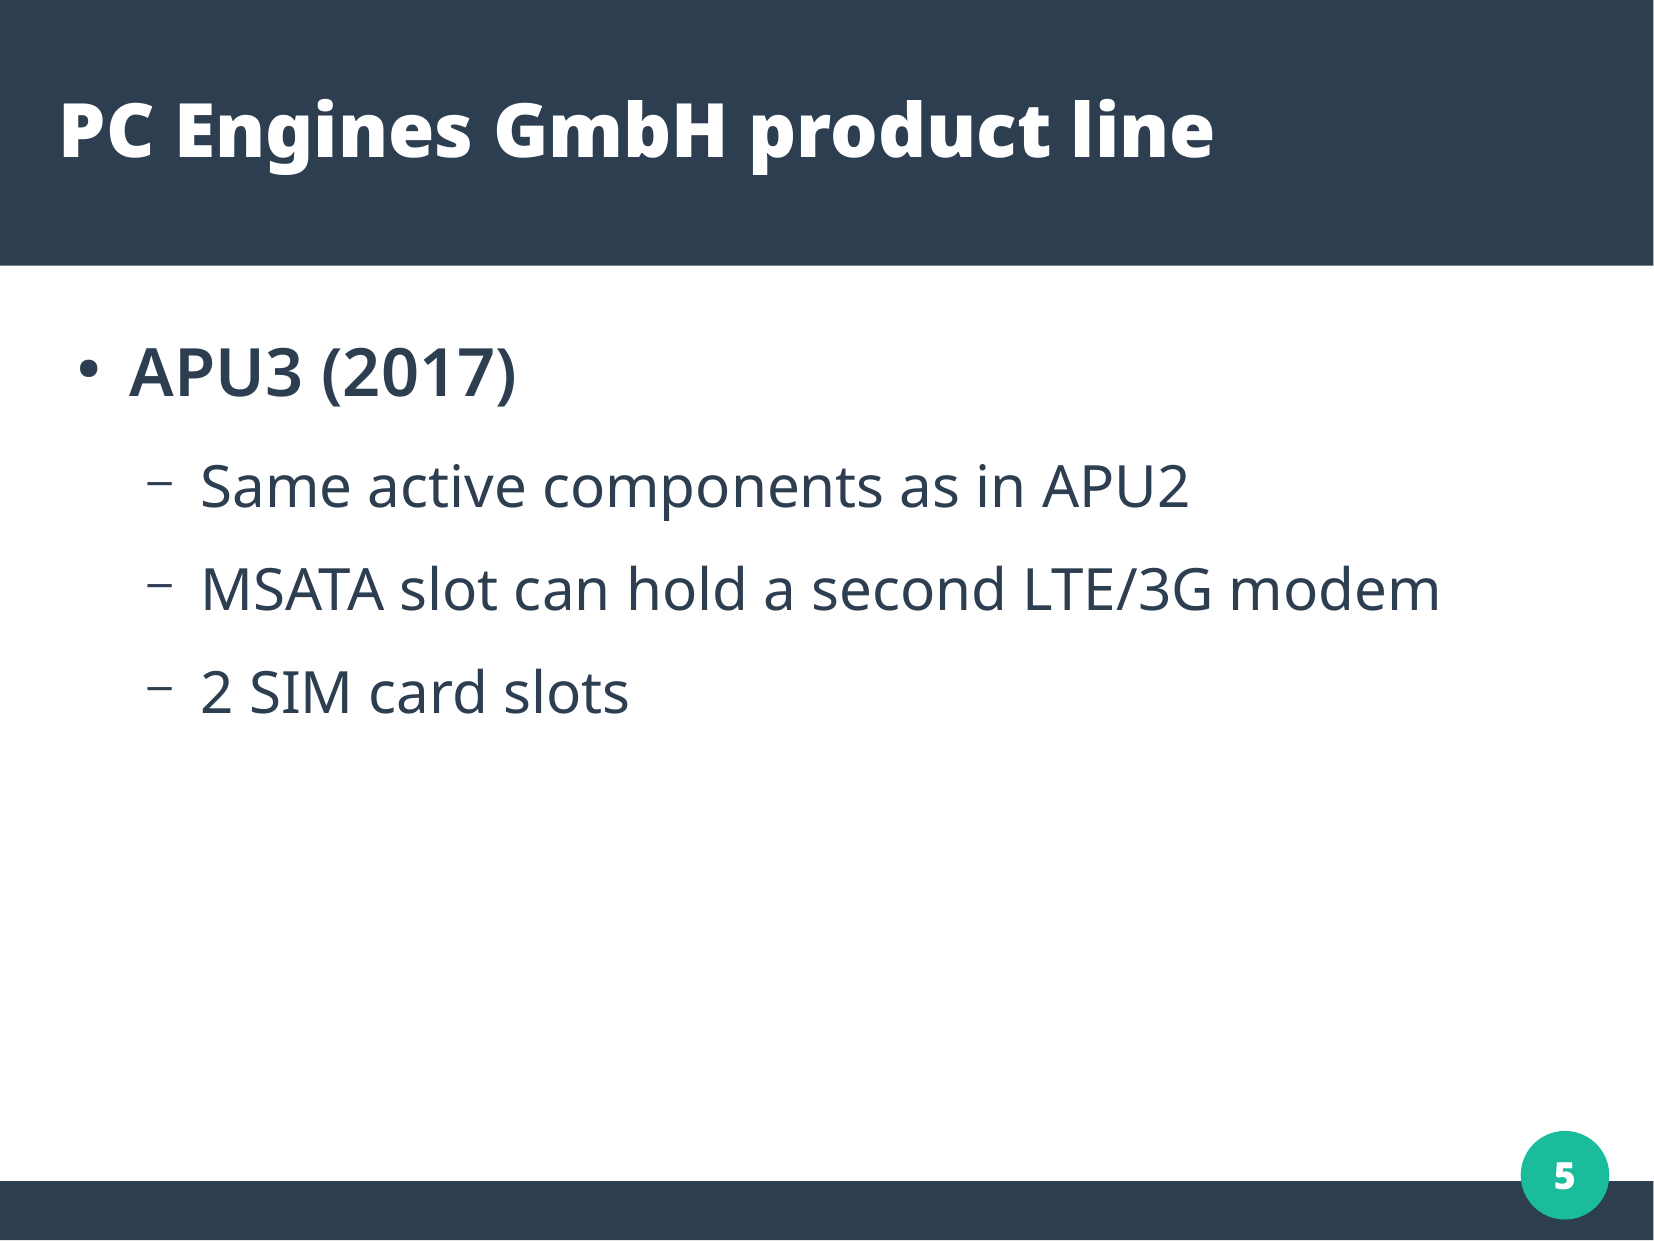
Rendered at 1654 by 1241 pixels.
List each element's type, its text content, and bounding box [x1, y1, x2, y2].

title PC Engines GmbH product line [59, 49, 1595, 207]
list APU3 (2017) Same active components as in APU2 MSATA slot can hold a second LTE/3G modem 2 SIM card slots [59, 324, 1595, 1152]
